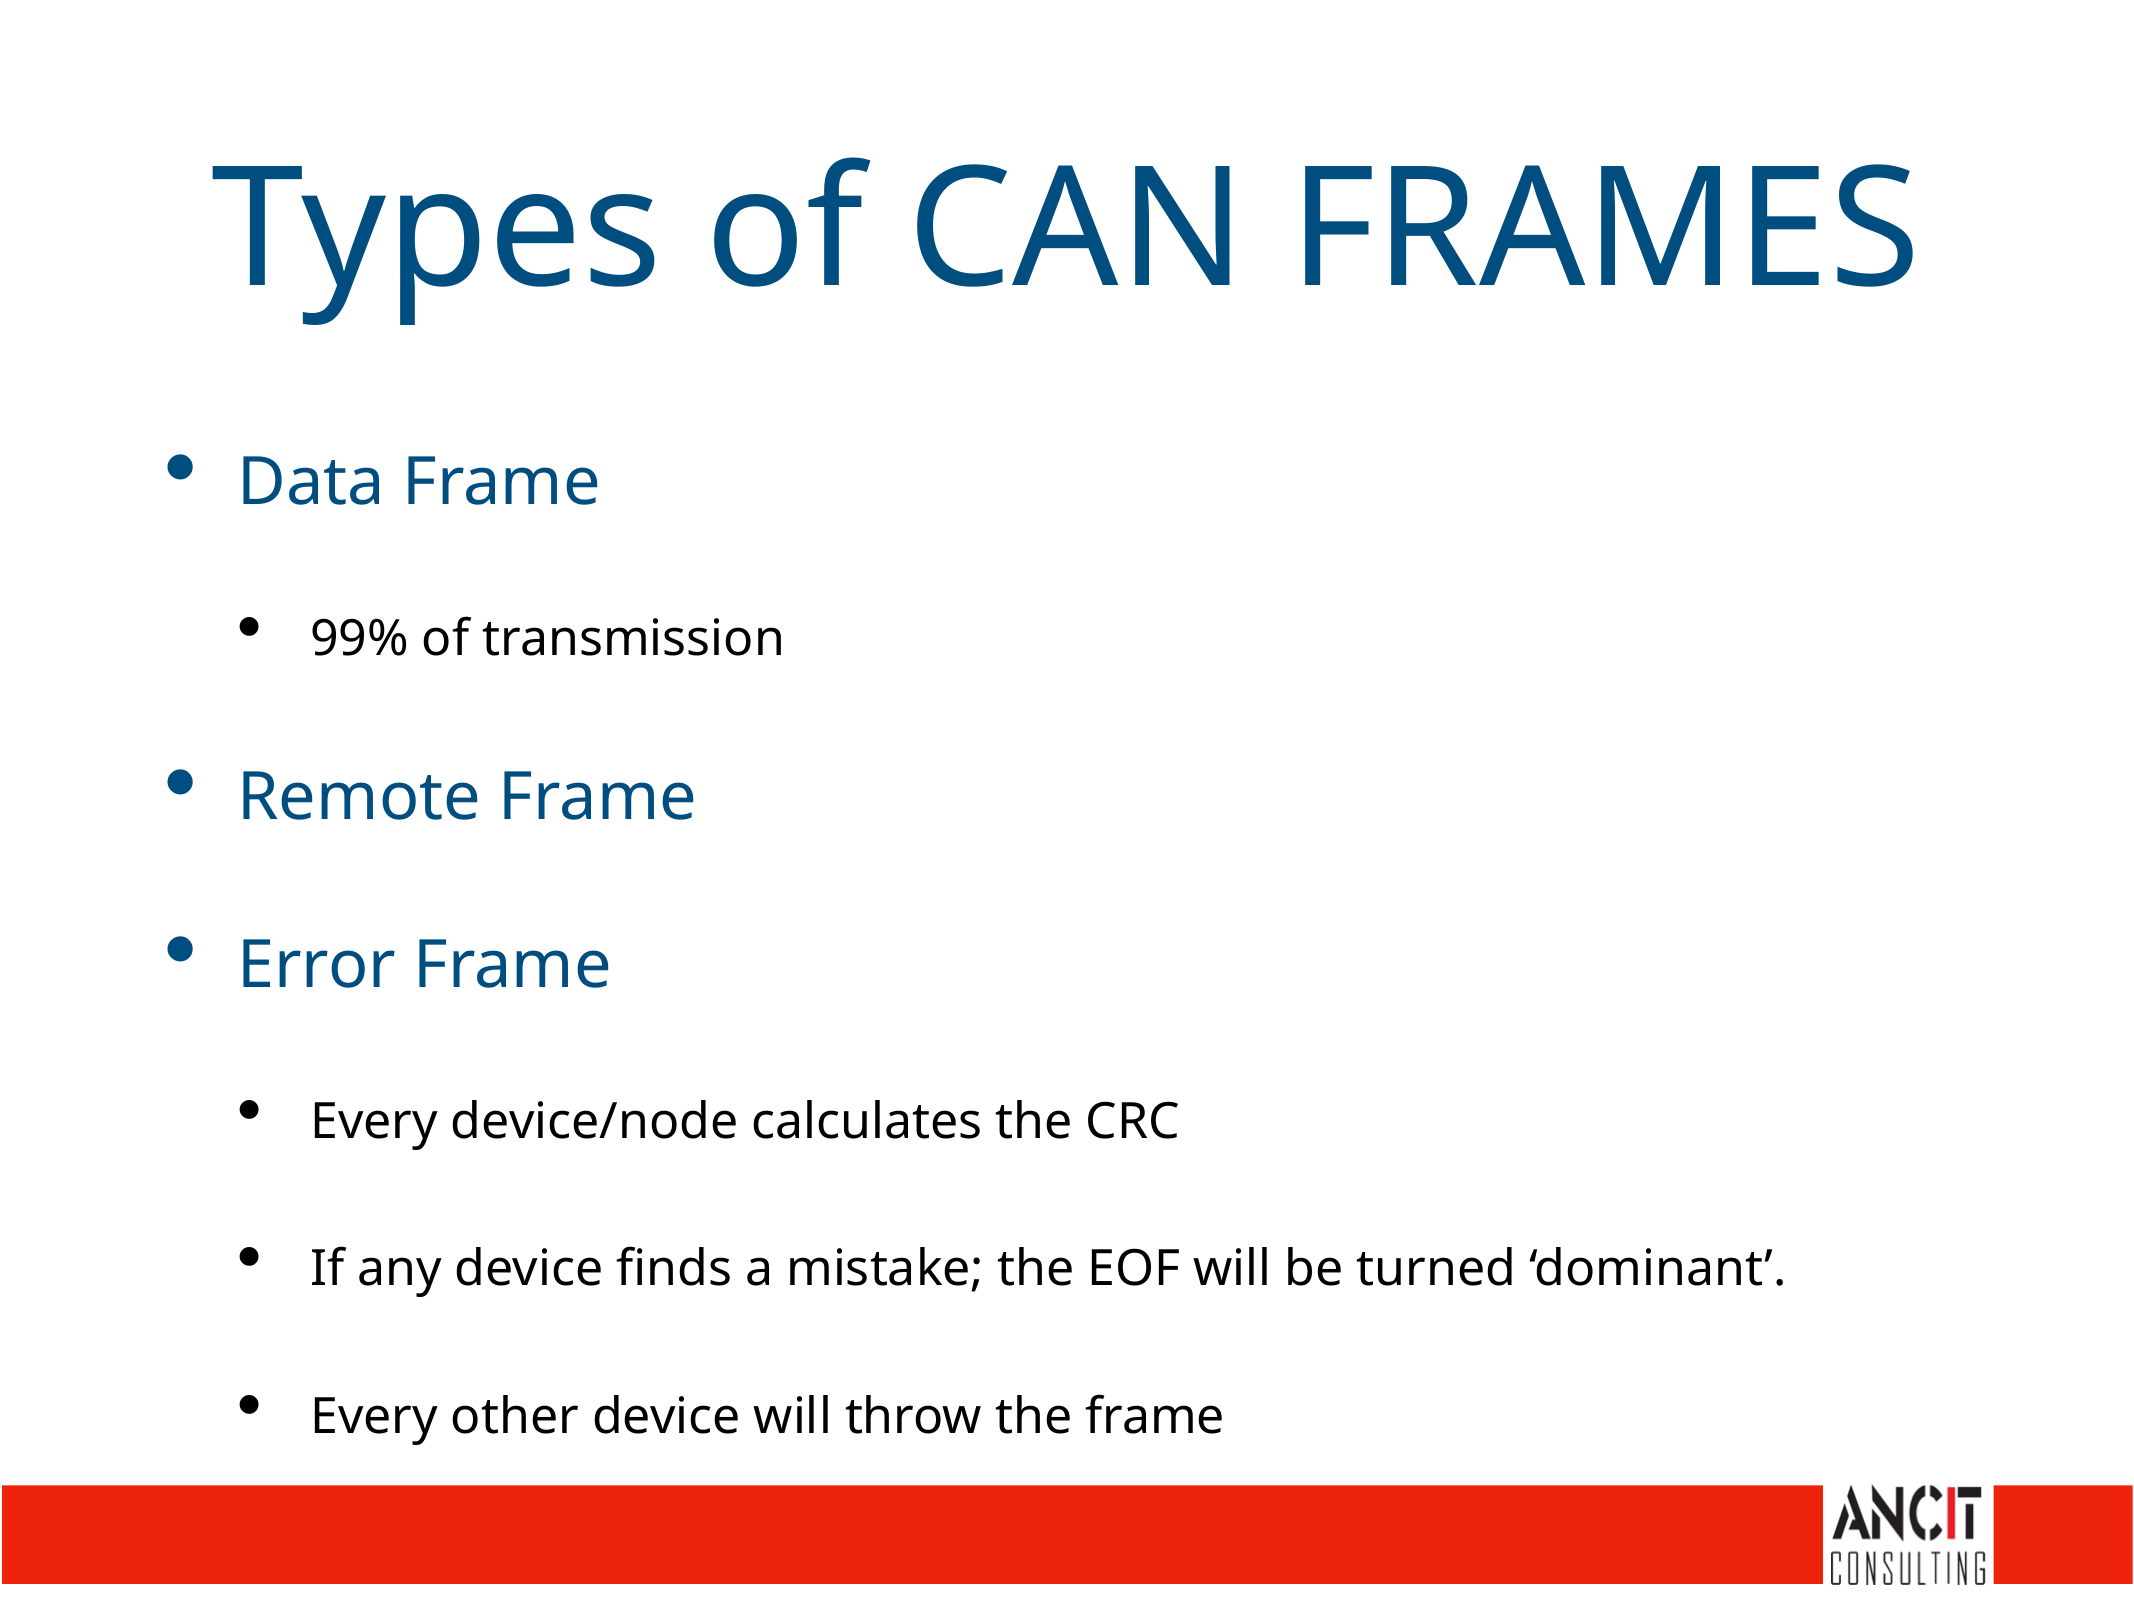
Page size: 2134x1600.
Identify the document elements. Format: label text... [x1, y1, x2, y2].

picture [1831, 1484, 1986, 1585]
list Data Frame 99% of transmission Remote Frame Error Frame Every device/node calculates the CRC If any device finds a mistake; the EOF will be turned ‘dominant’. Every other device will throw the frame [156, 425, 1978, 1457]
title Types of CAN FRAMES [156, 41, 1978, 396]
text_box [1993, 1485, 2133, 1584]
text_box [2, 1485, 1823, 1584]
